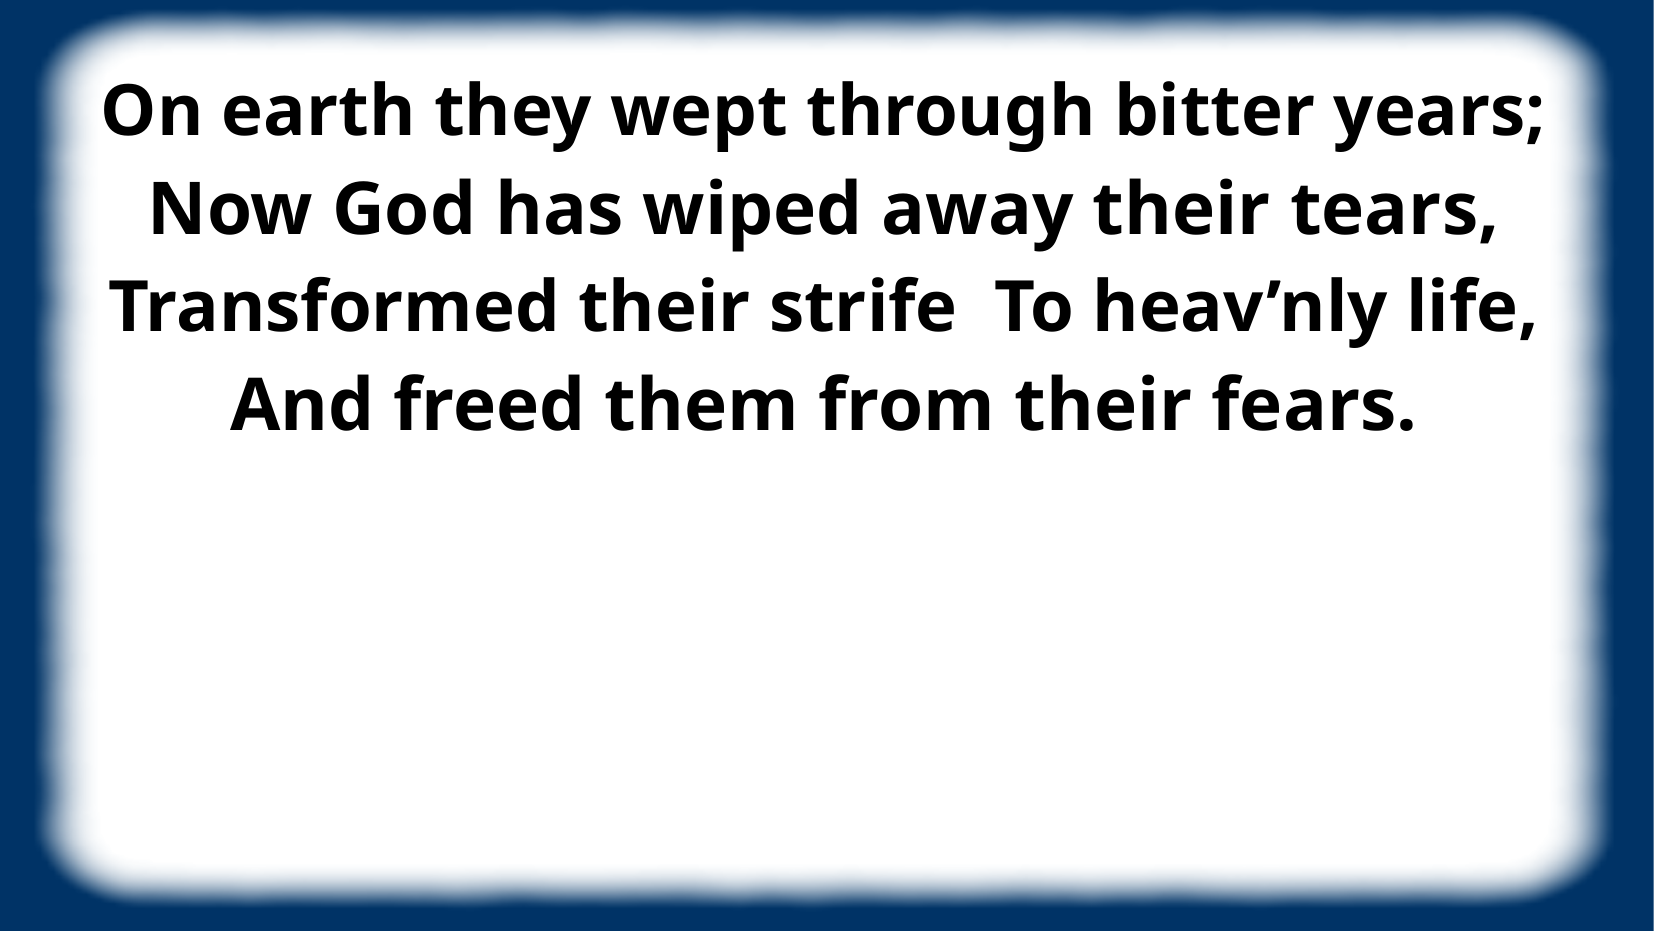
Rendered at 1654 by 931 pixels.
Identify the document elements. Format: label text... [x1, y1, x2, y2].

picture [0, 0, 1654, 931]
title On earth they wept through bitter years; Now God has wiped away their tears, Transformed their strife To heav’nly life, And freed them from their fears. [90, 60, 1559, 449]
